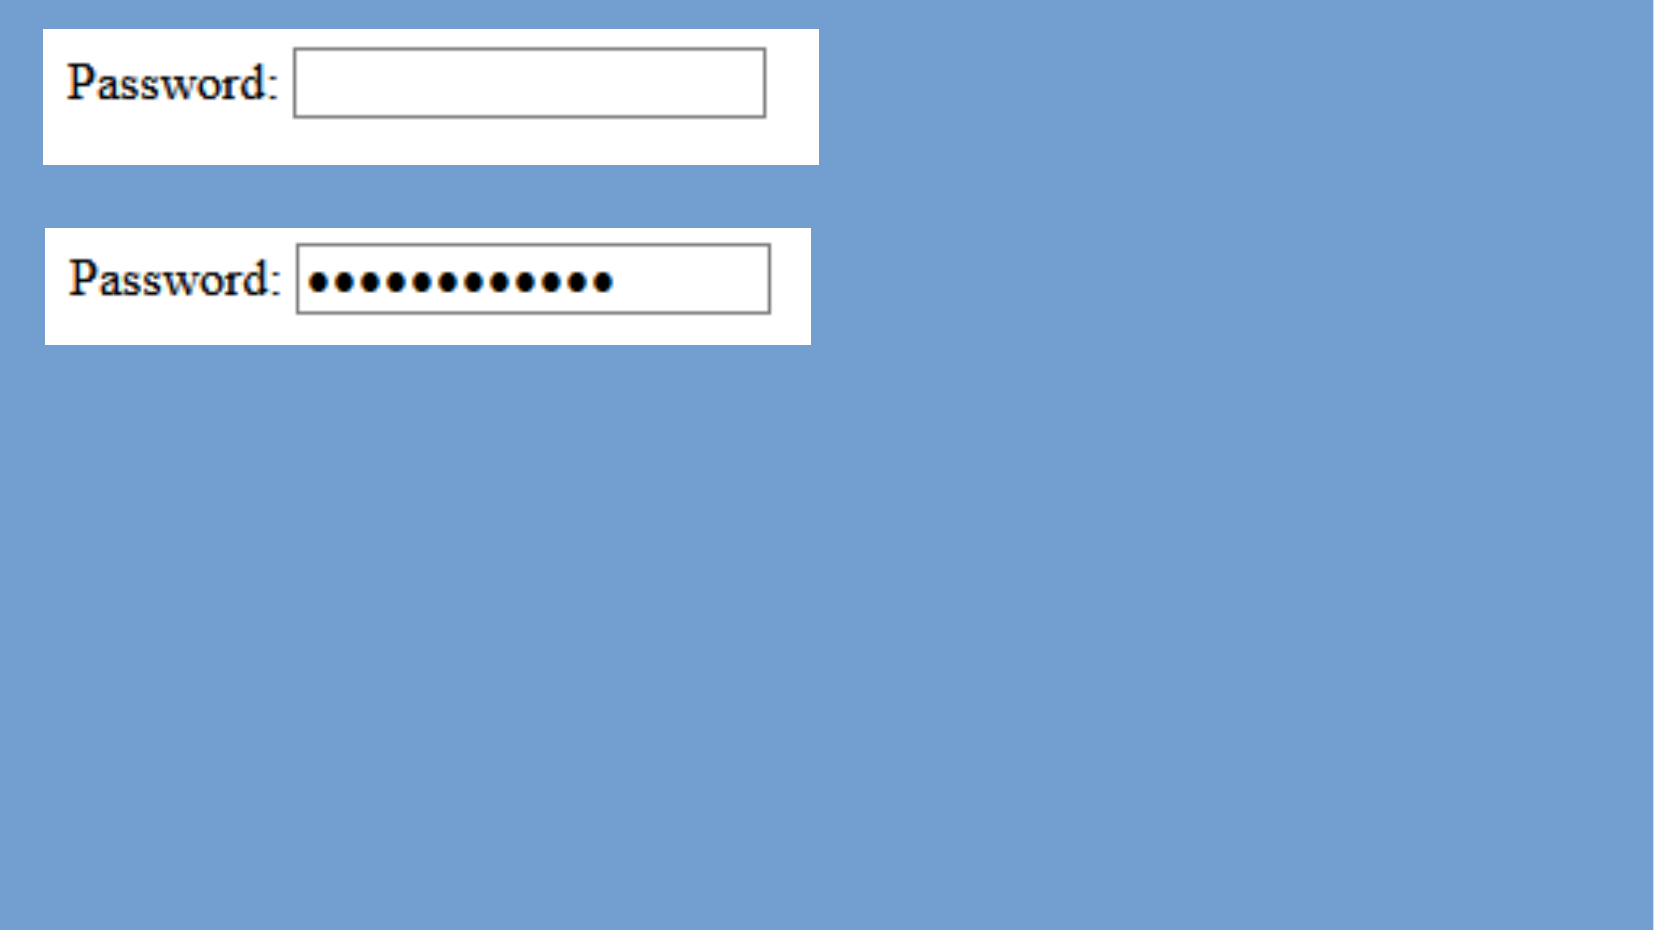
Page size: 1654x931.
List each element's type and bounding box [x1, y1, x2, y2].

picture [43, 29, 819, 166]
picture [45, 228, 811, 346]
